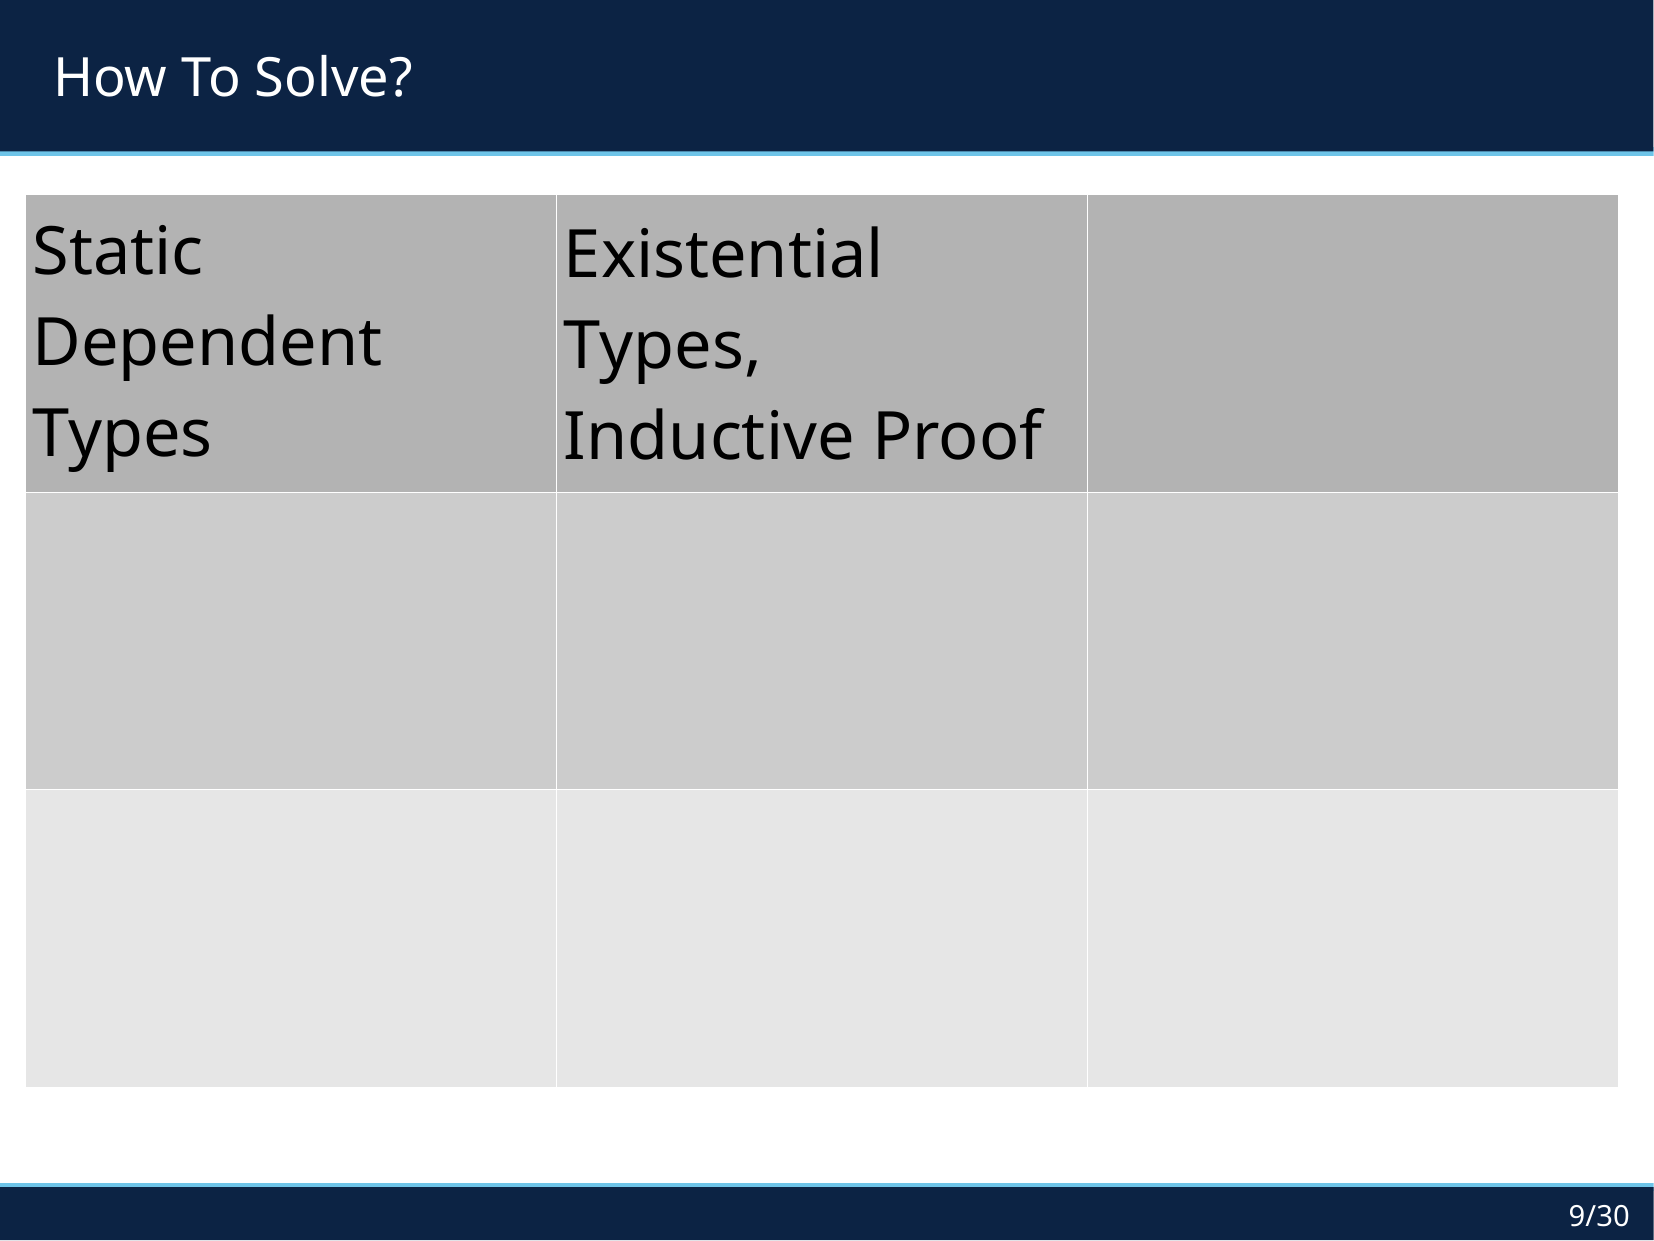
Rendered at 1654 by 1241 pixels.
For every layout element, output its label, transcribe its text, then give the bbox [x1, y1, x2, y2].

table_cell [1088, 790, 1618, 1087]
table_header [26, 195, 556, 492]
title How To Solve? [0, 0, 1654, 152]
table_cell [26, 493, 556, 789]
table_header [557, 195, 1087, 492]
table_cell [557, 790, 1087, 1087]
table_cell [557, 493, 1087, 789]
table_cell [1088, 493, 1618, 789]
table_header [1088, 195, 1618, 492]
text_box Existential Types, Inductive Proof [549, 214, 1079, 471]
table_cell [26, 790, 556, 1087]
text_box Static Dependent Types [17, 211, 548, 468]
